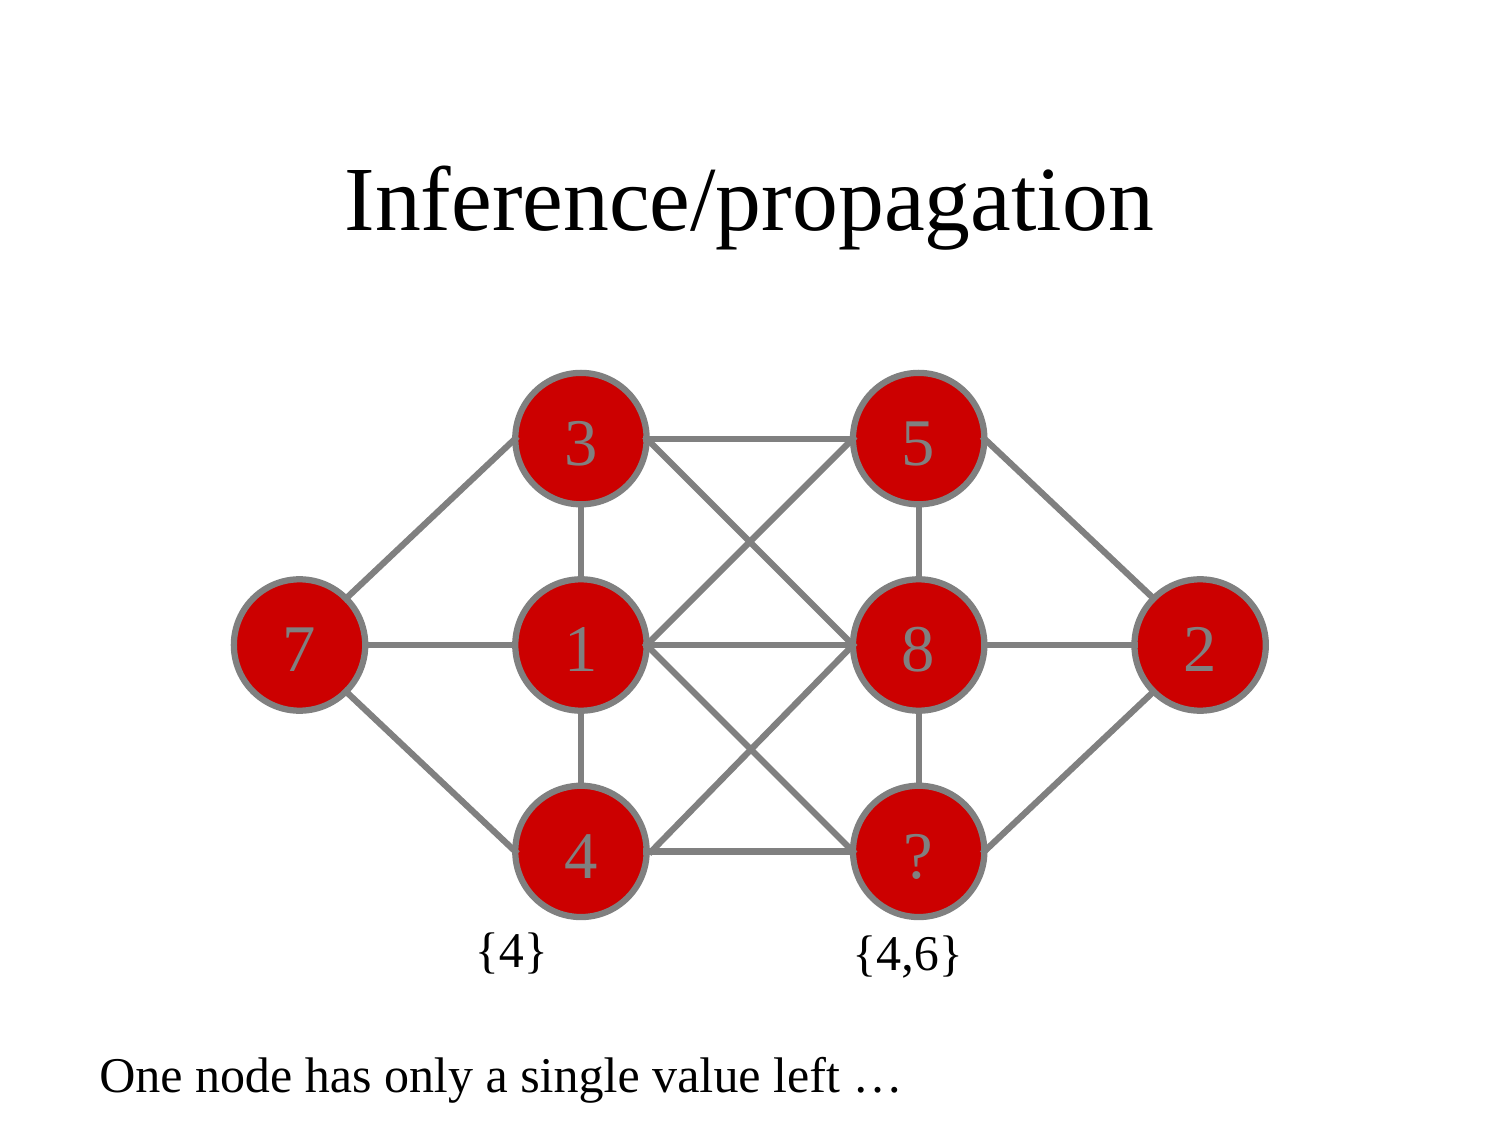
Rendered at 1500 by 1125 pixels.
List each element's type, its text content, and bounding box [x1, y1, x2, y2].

text_box One node has only a single value left … [84, 1034, 919, 1111]
text_box 8 [853, 579, 985, 711]
text_box 4 [515, 785, 647, 918]
text_box 2 [1134, 579, 1266, 711]
text_box 3 [515, 372, 647, 505]
text_box ? [853, 785, 985, 912]
text_box 5 [853, 372, 985, 505]
text_box {4} [460, 909, 563, 986]
text_box {4,6} [837, 912, 1038, 988]
title Inference/propagation [112, 99, 1388, 288]
text_box 1 [515, 579, 647, 711]
text_box 7 [233, 579, 366, 711]
